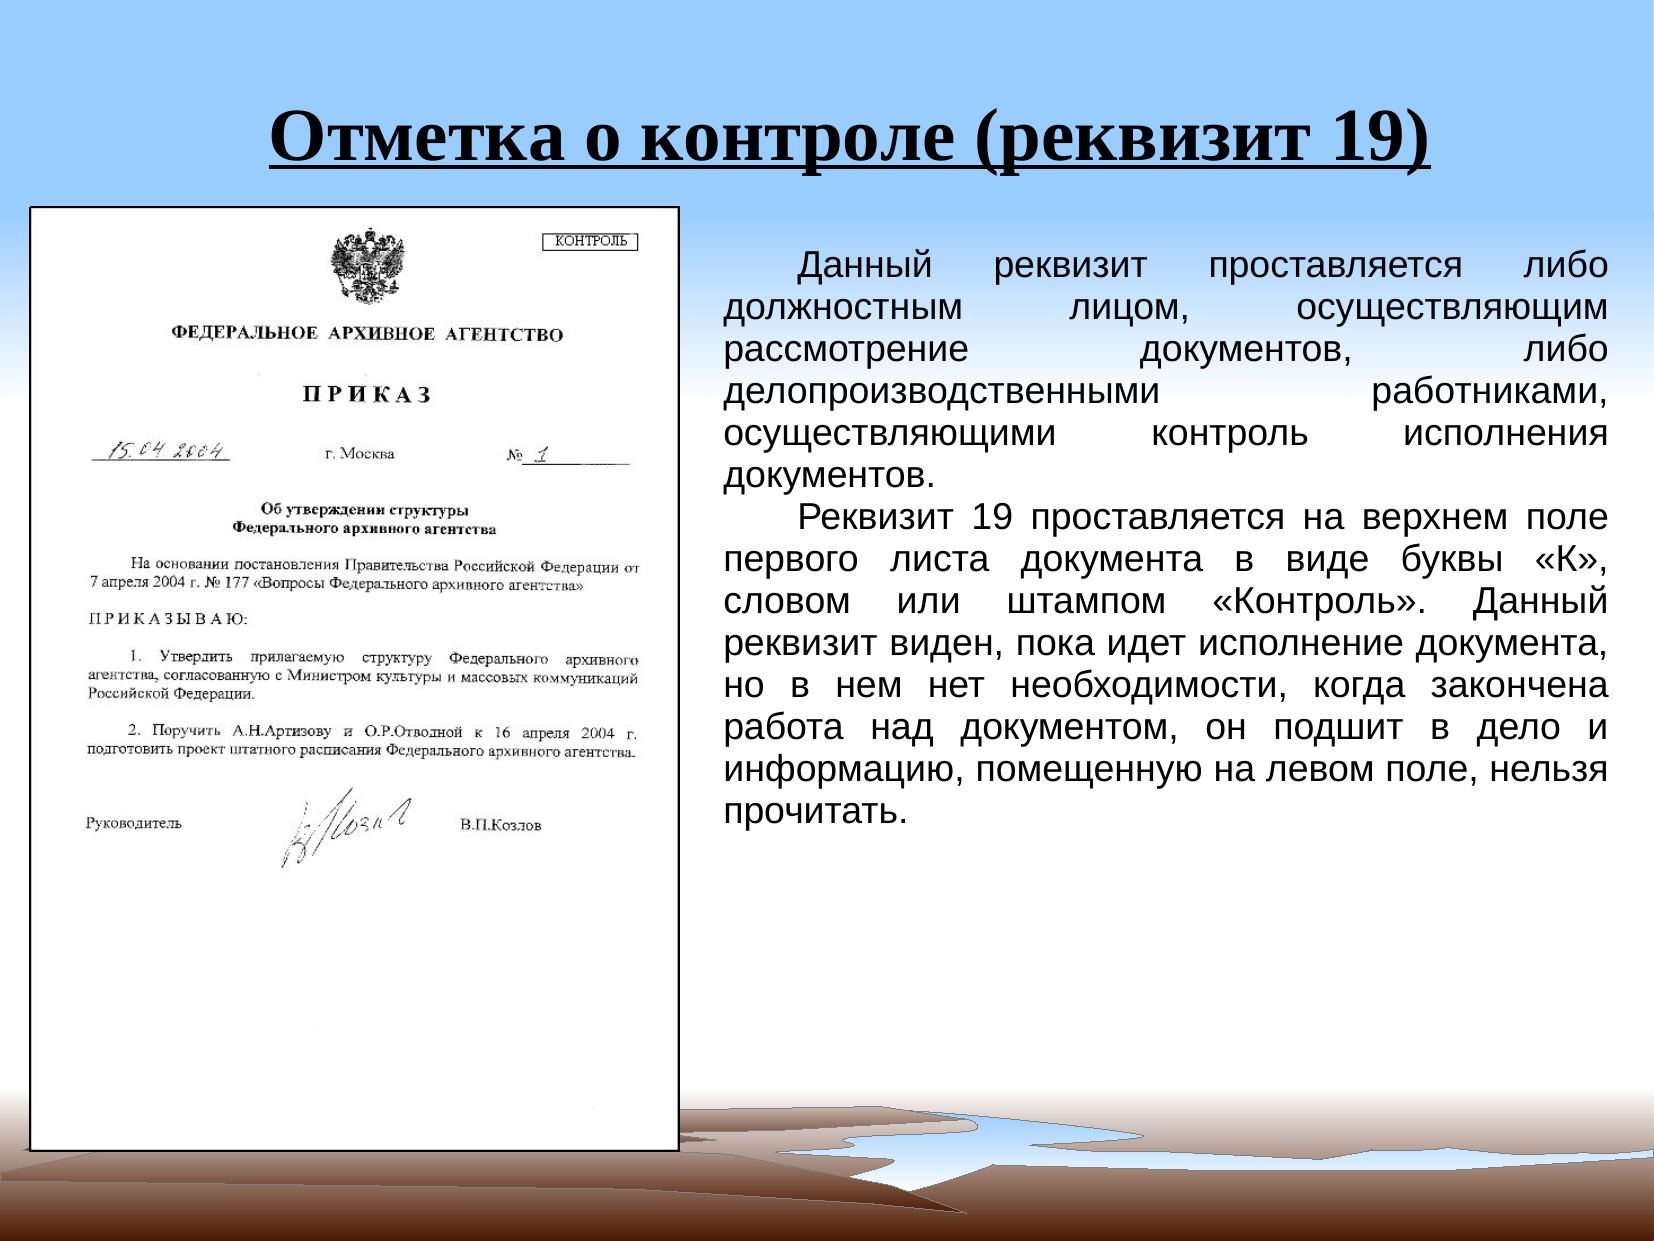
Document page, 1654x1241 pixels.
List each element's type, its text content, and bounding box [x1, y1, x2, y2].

picture [29, 206, 680, 1152]
title Отметка о контроле (реквизит 19) [121, 41, 1534, 229]
text_box Данный реквизит проставляется либо должностным лицом, осуществляющим рассмотрение документов, либо делопроизводственными работниками, осуществляющими контроль исполнения документов. Реквизит 19 проставляется на верхнем поле первого листа документа в виде буквы «К», словом или штампом «Контроль». Данный реквизит виден, пока идет исполнение документа, но в нем нет необходимости, когда закончена работа над документом, он подшит в дело и информацию, помещенную на левом поле, нельзя прочитать. [708, 236, 1625, 1123]
